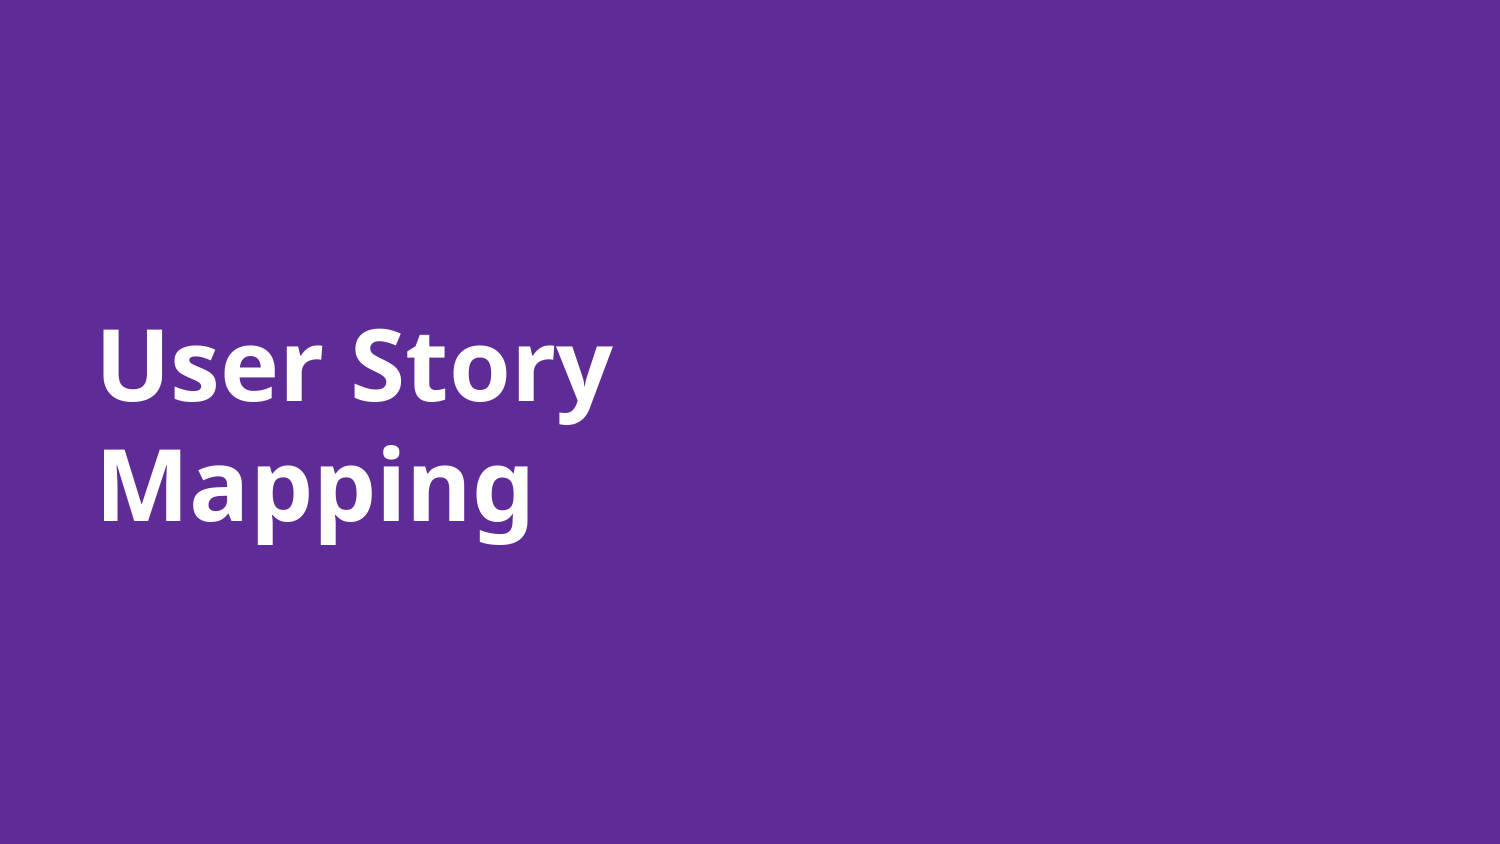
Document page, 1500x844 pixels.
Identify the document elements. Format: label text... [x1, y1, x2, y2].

title User Story Mapping [80, 86, 1000, 758]
